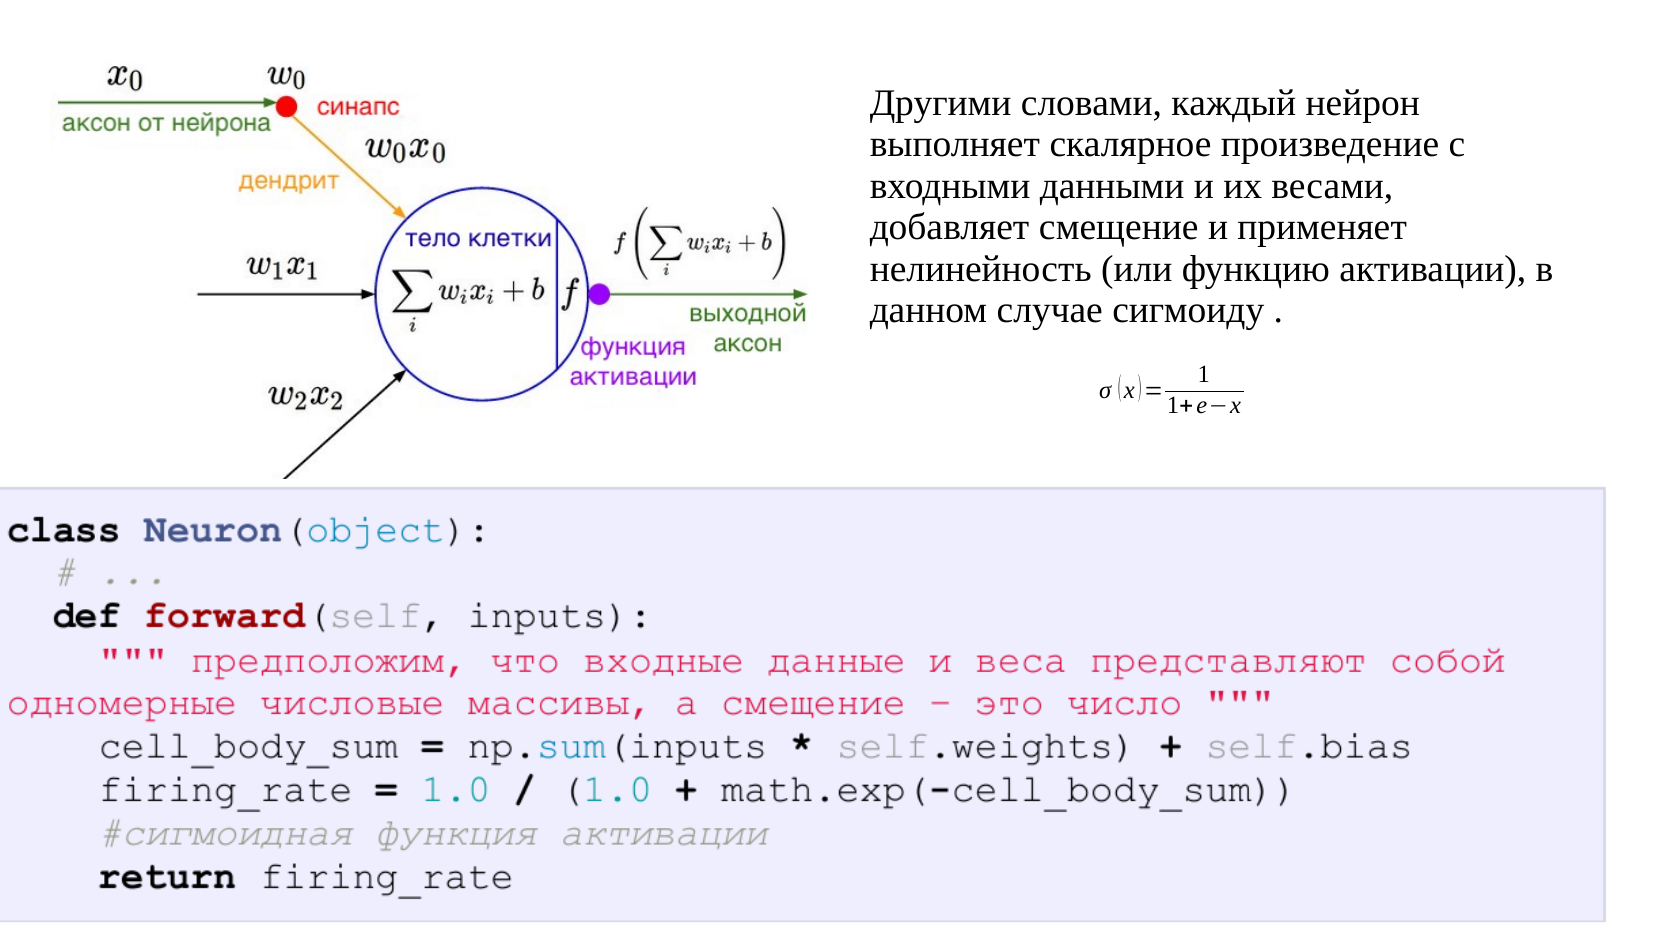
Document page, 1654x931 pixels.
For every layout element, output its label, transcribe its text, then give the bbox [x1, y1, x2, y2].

text_box Другими словами, каждый нейрон выполняет скалярное произведение с входными данными и их весами, добавляет смещение и применяет нелинейность (или функцию активации), в данном случае сигмоиду . [855, 74, 1576, 496]
chart [1099, 361, 1246, 421]
picture [0, 57, 1621, 929]
